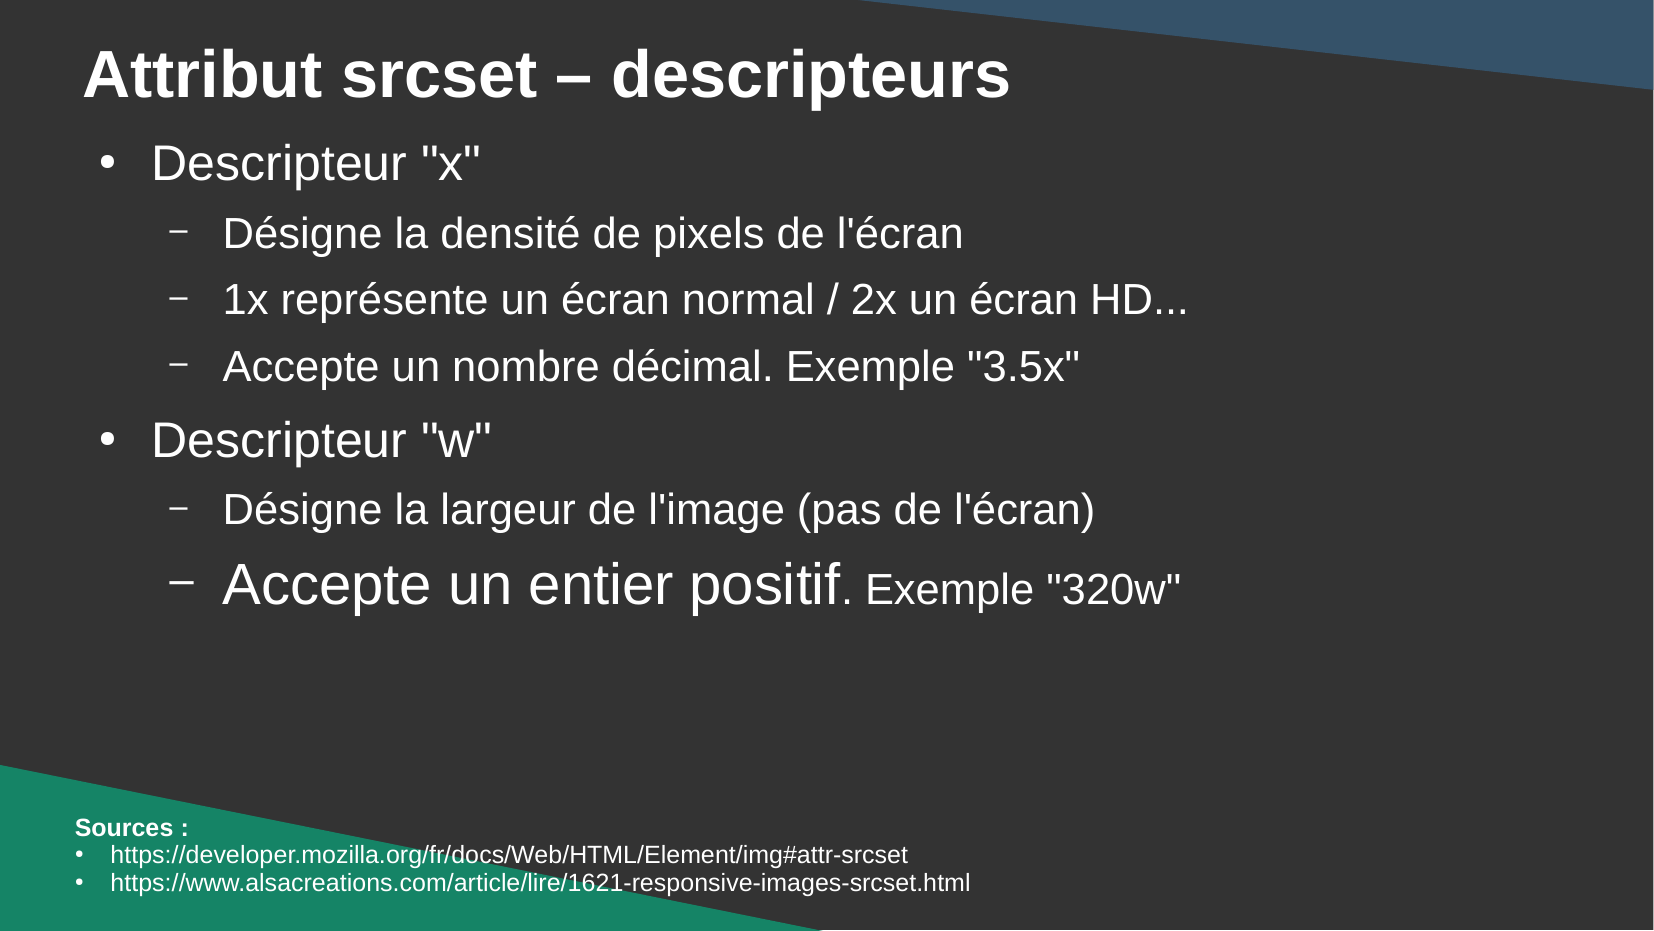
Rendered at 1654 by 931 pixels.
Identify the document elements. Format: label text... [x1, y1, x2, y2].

text_box [0, 764, 199, 931]
list Descripteur "x" Désigne la densité de pixels de l'écran 1x représente un écran normal / 2x un écran HD... Accepte un nombre décimal. Exemple "3.5x" Descripteur "w" Désigne la largeur de l'image (pas de l'écran) Accepte un entier positif. Exemple "320w" [80, 135, 1605, 629]
text_box [858, 0, 1654, 90]
text_box Sources : https://developer.mozilla.org/fr/docs/Web/HTML/Element/img#attr-srcset https://www.alsacreations.com/article/lire/1621-responsive-images-srcset.html [60, 805, 1546, 931]
title Attribut srcset – descripteurs [82, 37, 1571, 122]
